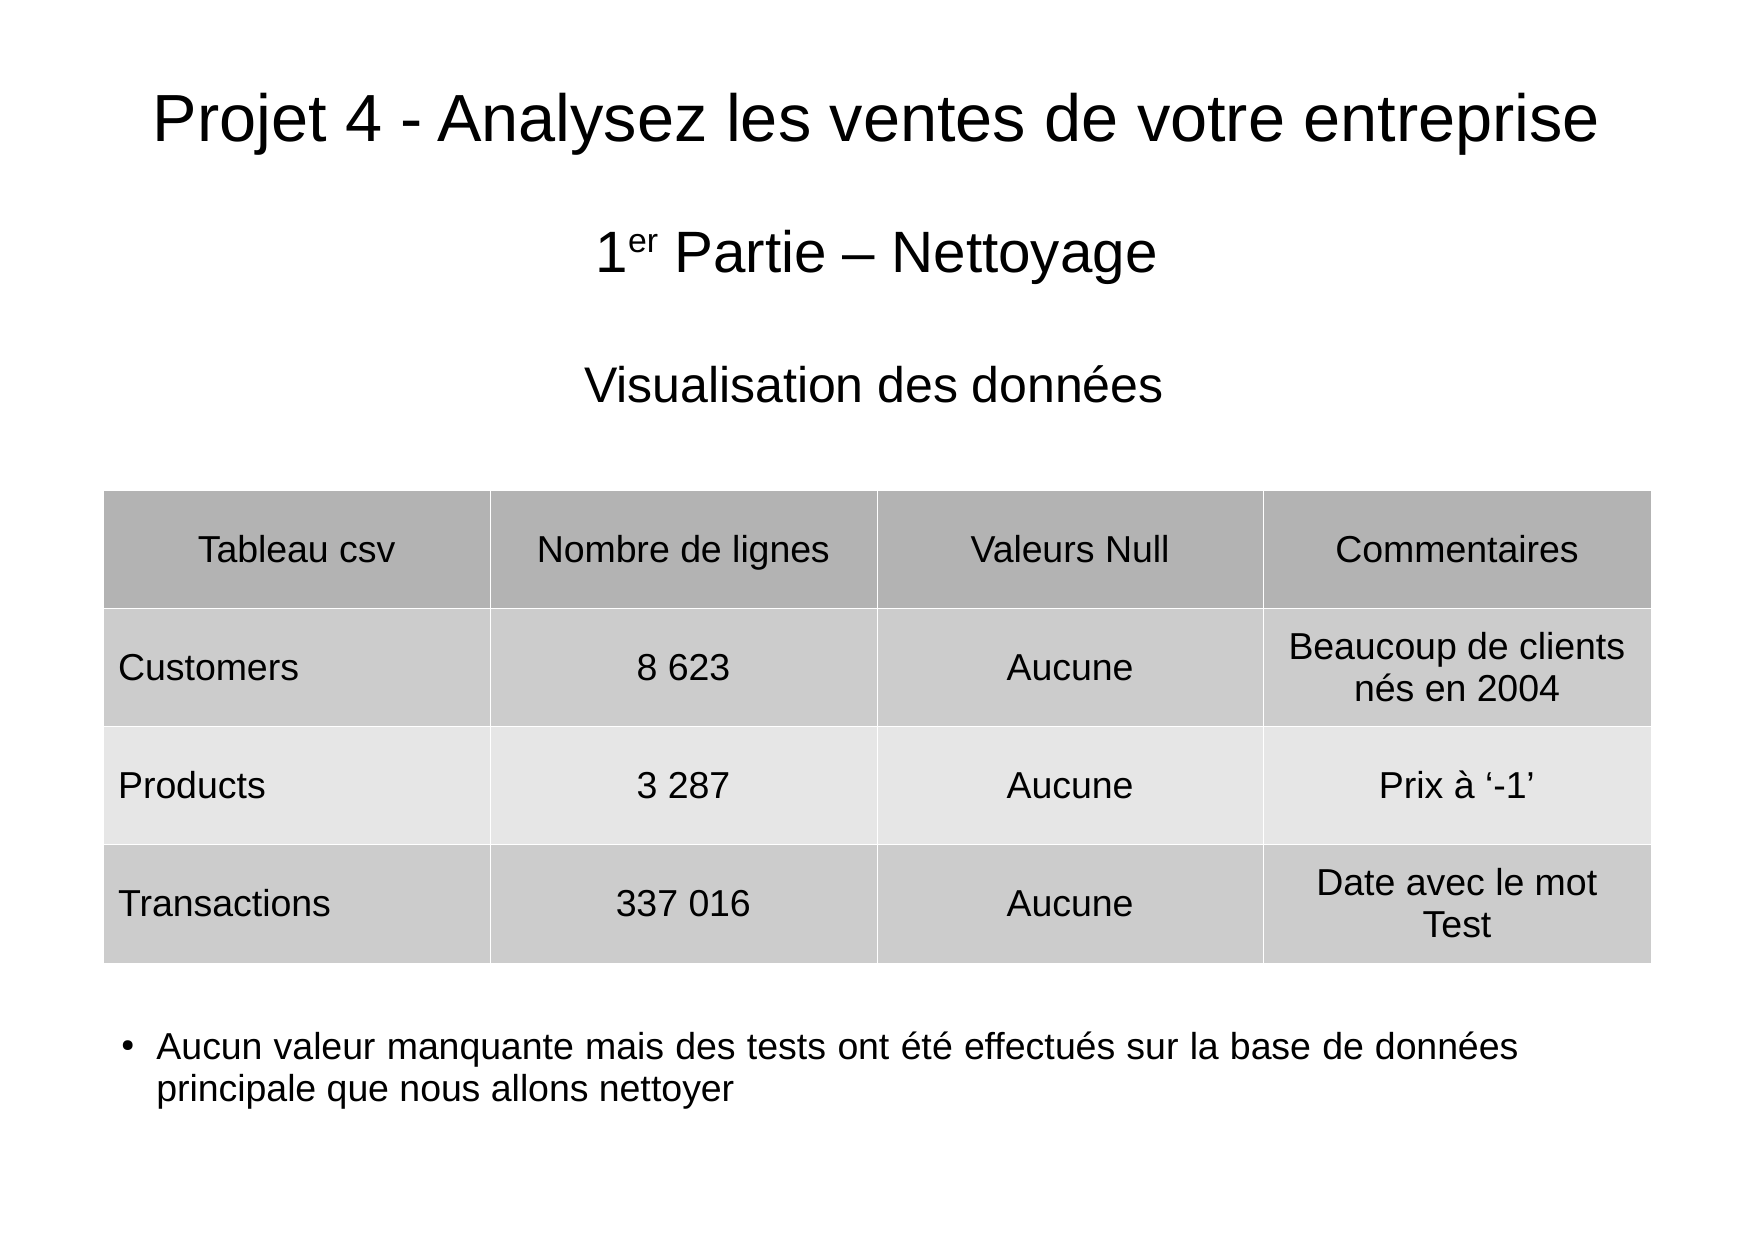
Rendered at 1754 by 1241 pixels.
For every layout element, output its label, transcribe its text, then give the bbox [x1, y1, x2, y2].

table_cell Aucune [878, 727, 1263, 844]
table_cell Beaucoup de clients nés en 2004 [1264, 609, 1651, 726]
table_cell 8 623 [491, 609, 877, 726]
table_header Tableau csv [104, 491, 490, 608]
text_box Visualisation des données [106, 321, 1642, 449]
table_cell Products [104, 727, 490, 844]
table_cell Date avec le mot Test [1264, 845, 1651, 963]
table_cell 337 016 [491, 845, 877, 963]
table_cell Prix à ‘-1’ [1264, 727, 1651, 844]
text_box Aucun valeur manquante mais des tests ont été effectués sur la base de données principale que nous allons nettoyer [106, 1017, 1654, 1117]
table_cell Aucune [878, 845, 1263, 963]
table_cell Customers [104, 609, 490, 726]
table_header Valeurs Null [878, 491, 1263, 608]
table_header Nombre de lignes [491, 491, 877, 608]
table_cell Transactions [104, 845, 490, 963]
title Projet 4 - Analysez les ventes de votre entreprise [140, 48, 1614, 188]
subtitle 1er Partie – Nettoyage [140, 188, 1614, 317]
table_cell Aucune [878, 609, 1263, 726]
table_header Commentaires [1264, 491, 1651, 608]
table_cell 3 287 [491, 727, 877, 844]
